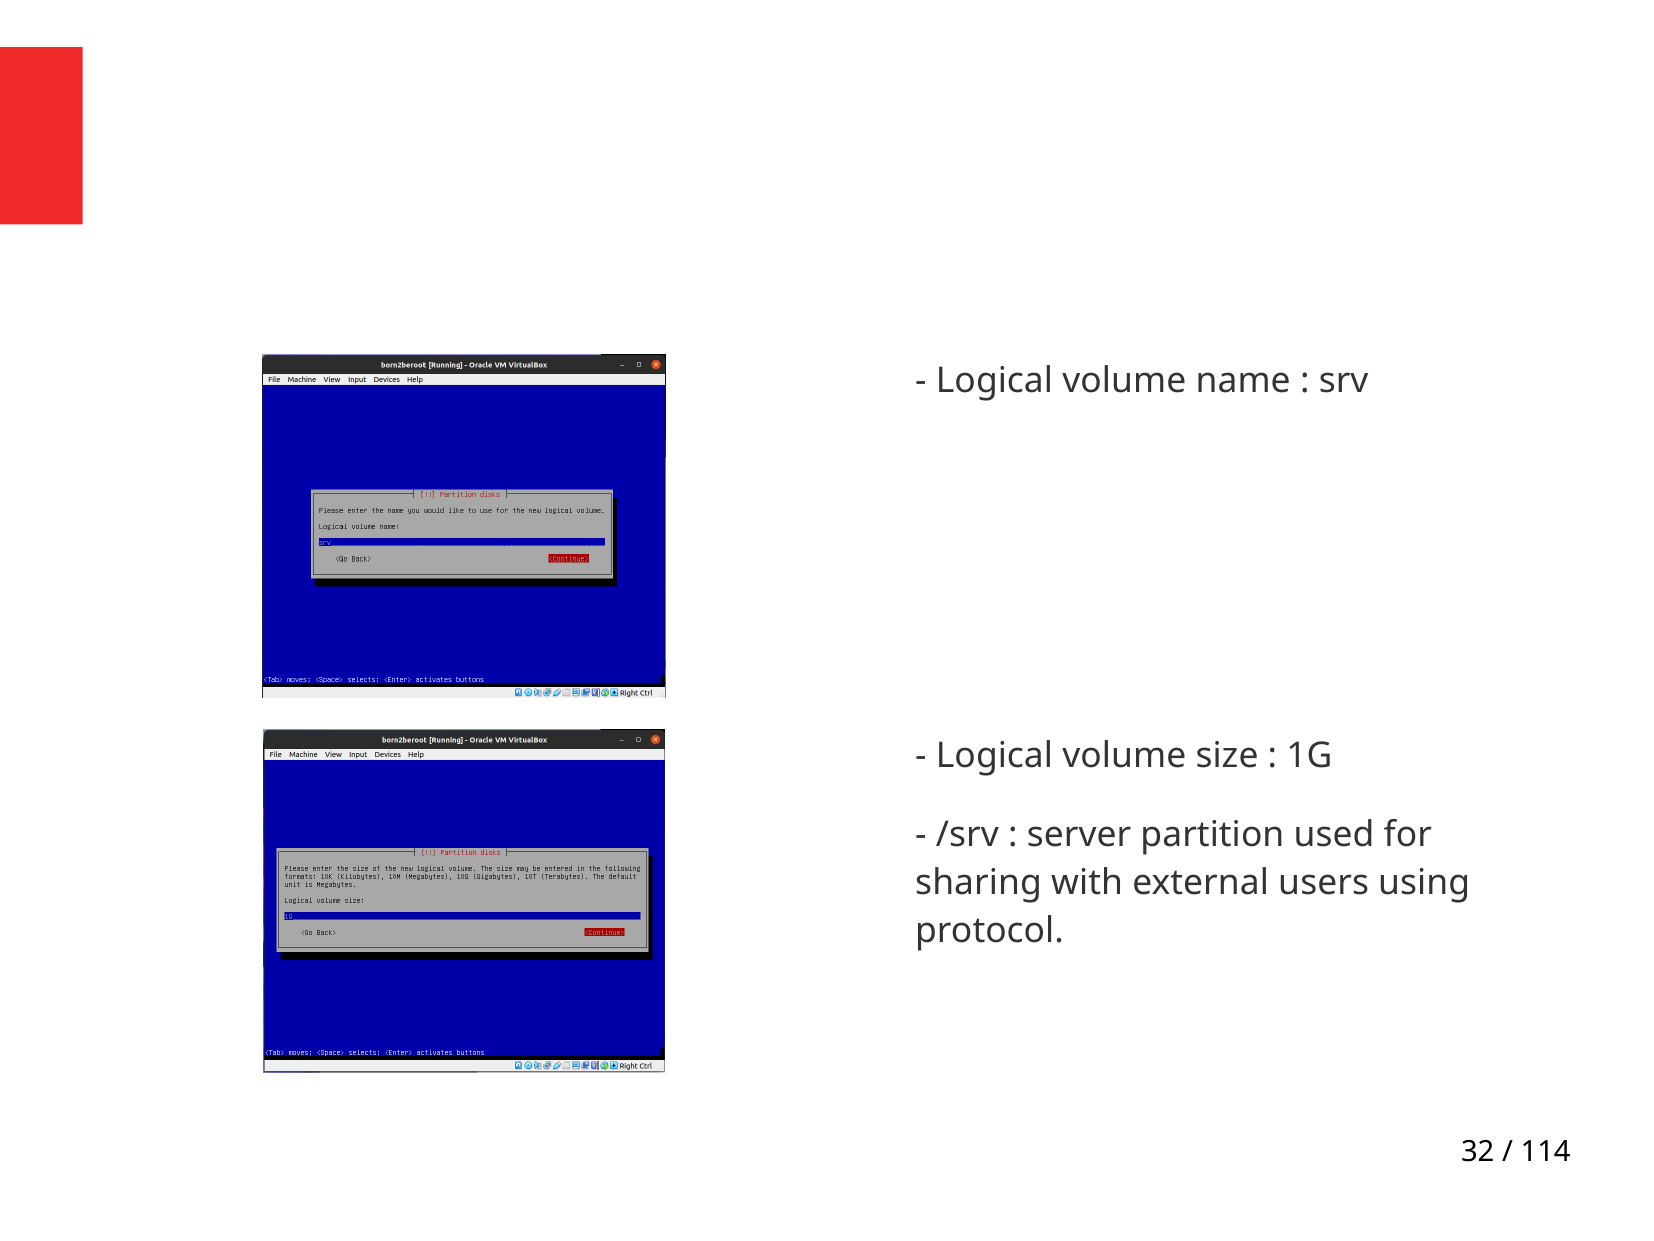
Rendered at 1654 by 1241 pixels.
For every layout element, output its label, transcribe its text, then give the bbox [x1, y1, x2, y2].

picture [263, 729, 665, 1074]
picture [262, 354, 666, 698]
list - Logical volume size : 1G - /srv : server partition used for sharing with external users using protocol. [844, 730, 1536, 1074]
list - Logical volume name : srv [844, 354, 1536, 698]
